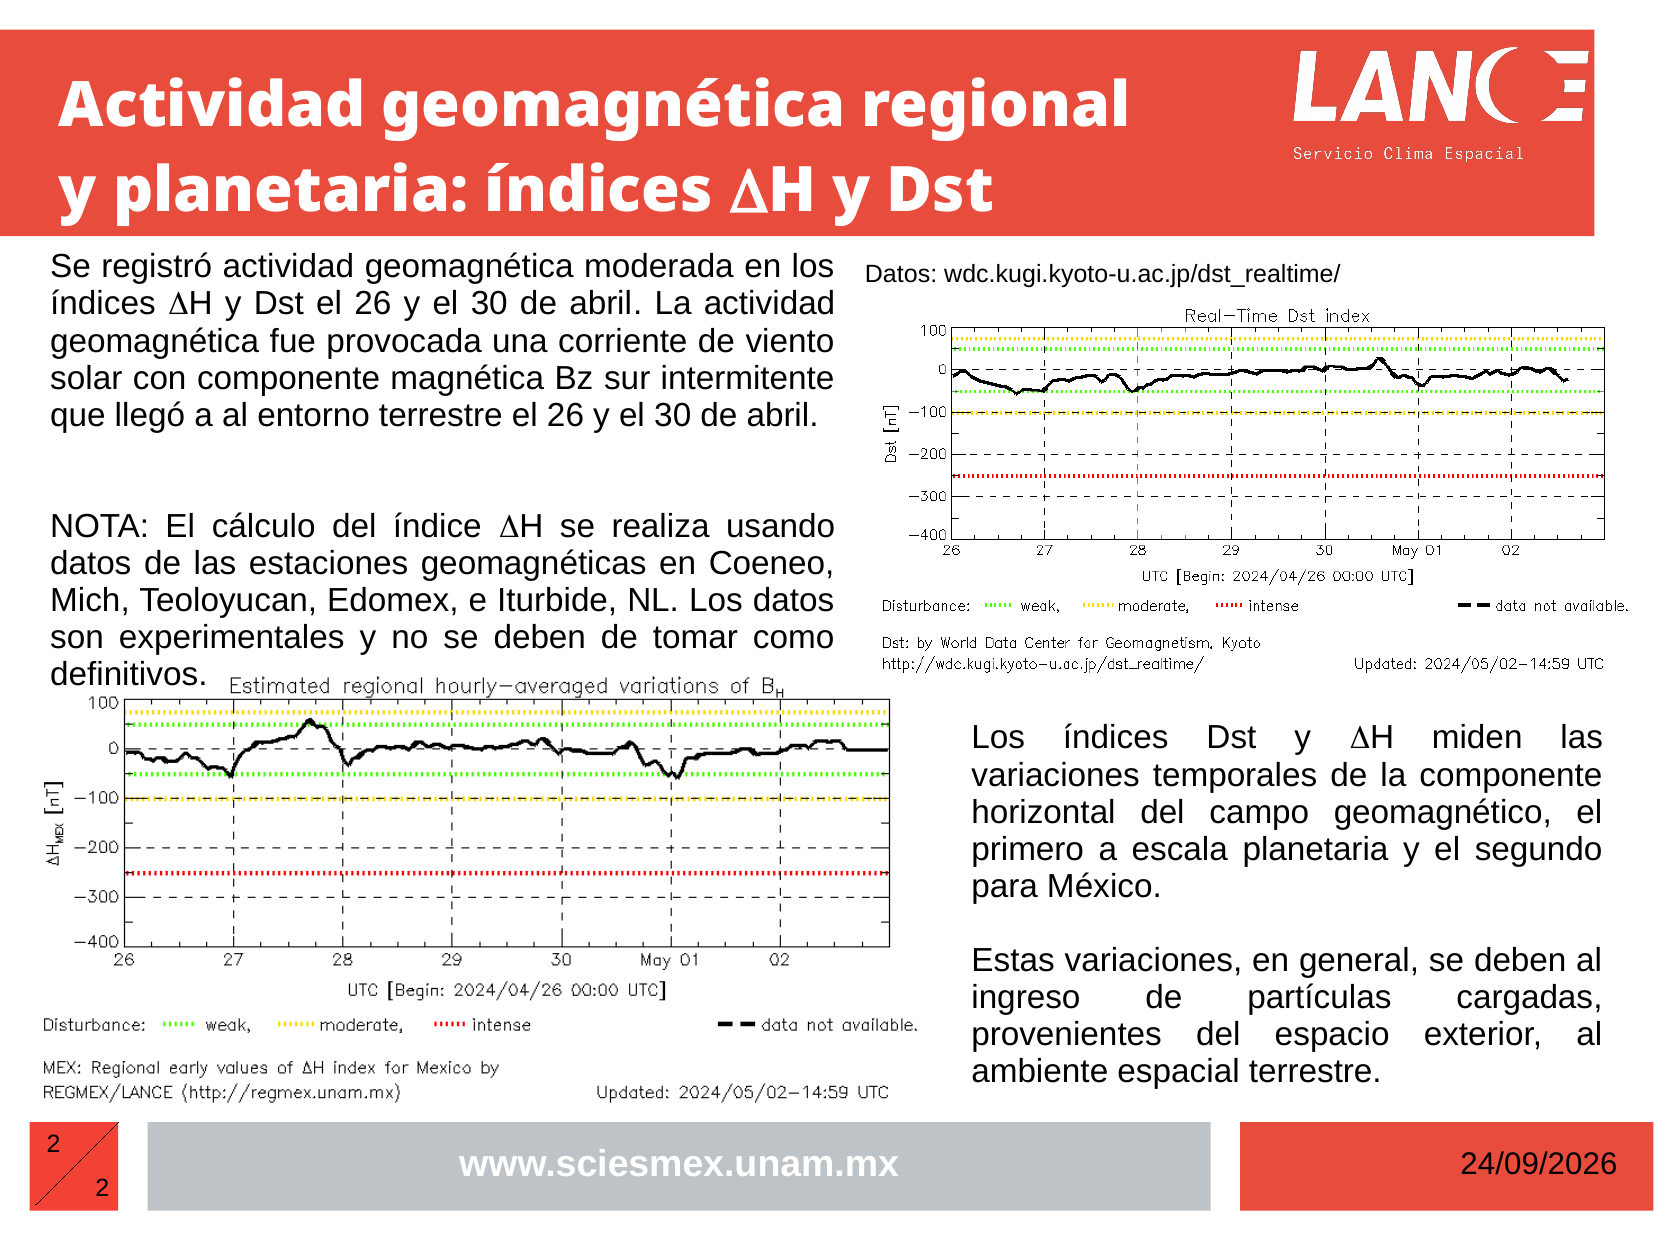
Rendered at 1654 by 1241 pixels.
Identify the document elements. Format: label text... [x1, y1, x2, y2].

text_box 2 [35, 1151, 125, 1209]
text_box Los índices Dst y DH miden las variaciones temporales de la componente horizontal del campo geomagnético, el primero a escala planetaria y el segundo para México. Estas variaciones, en general, se deben al ingreso de partículas cargadas, provenientes del espacio exterior, al ambiente espacial terrestre. [956, 711, 1619, 1097]
text_box Datos: wdc.kugi.kyoto-u.ac.jp/dst_realtime/ [851, 252, 1371, 296]
title Actividad geomagnética regional y planetaria: índices DH y Dst [59, 59, 1312, 207]
picture [1293, 47, 1589, 162]
picture [34, 289, 1642, 1105]
text_box www.sciesmex.unam.mx [153, 1122, 1205, 1205]
text_box Se registró actividad geomagnética moderada en los índices DH y Dst el 26 y el 30 de abril. La actividad geomagnética fue provocada una corriente de viento solar con componente magnética Bz sur intermitente que llegó a al entorno terrestre el 26 y el 30 de abril. NOTA: El cálculo del índice DH se realiza usando datos de las estaciones geomagnéticas en Coeneo, Mich, Teoloyucan, Edomex, e Iturbide, NL. Los datos son experimentales y no se deben de tomar como definitivos. [35, 240, 851, 768]
text_box 02/05/2024 [1424, 1122, 1654, 1205]
text_box <número> [31, 1122, 176, 1170]
